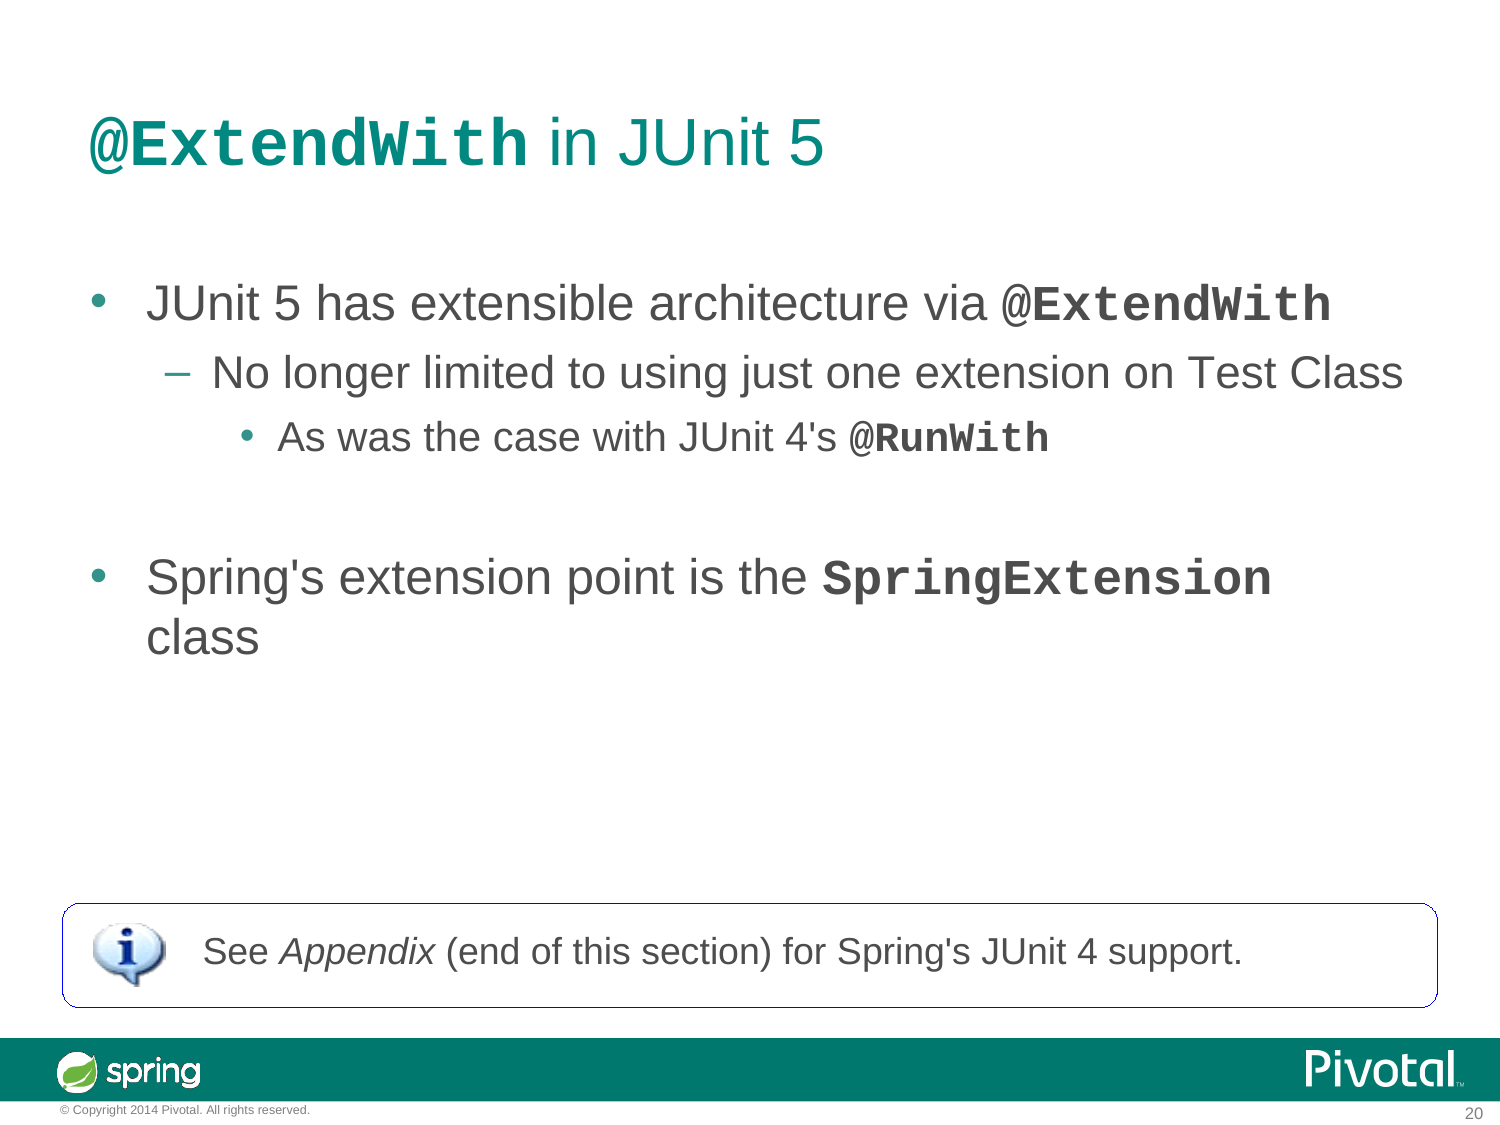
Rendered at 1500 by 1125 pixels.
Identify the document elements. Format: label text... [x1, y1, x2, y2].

title @ExtendWith in JUnit 5 [75, 45, 1426, 233]
picture [32, 1041, 210, 1103]
text_box [62, 903, 1438, 1008]
text_box See Appendix (end of this section) for Spring's JUnit 4 support. [81, 919, 1398, 991]
picture [1306, 1050, 1464, 1087]
list JUnit 5 has extensible architecture via @ExtendWith No longer limited to using just one extension on Test Class As was the case with JUnit 4's @RunWith Spring's extension point is the SpringExtension class [75, 262, 1426, 903]
